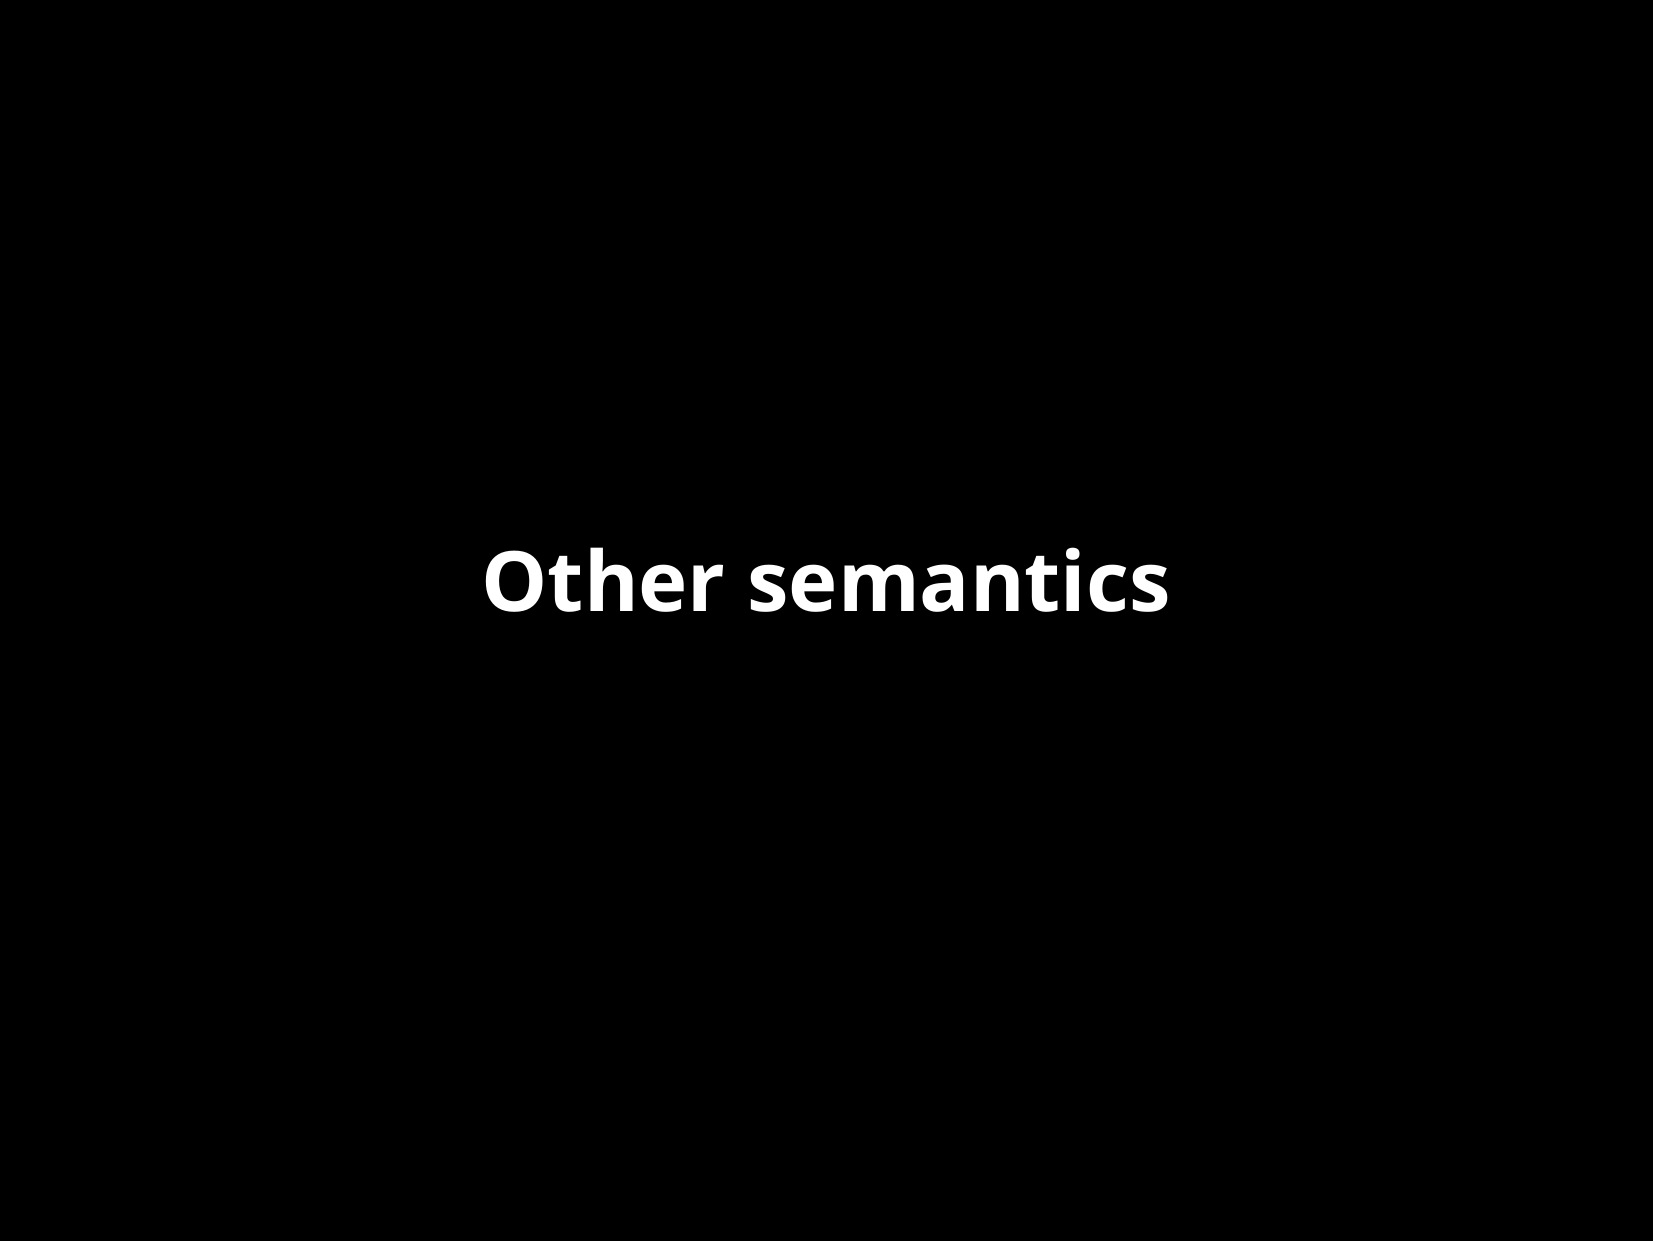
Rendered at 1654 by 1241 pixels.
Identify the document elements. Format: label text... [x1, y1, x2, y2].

subtitle Other semantics [82, 49, 1571, 1109]
